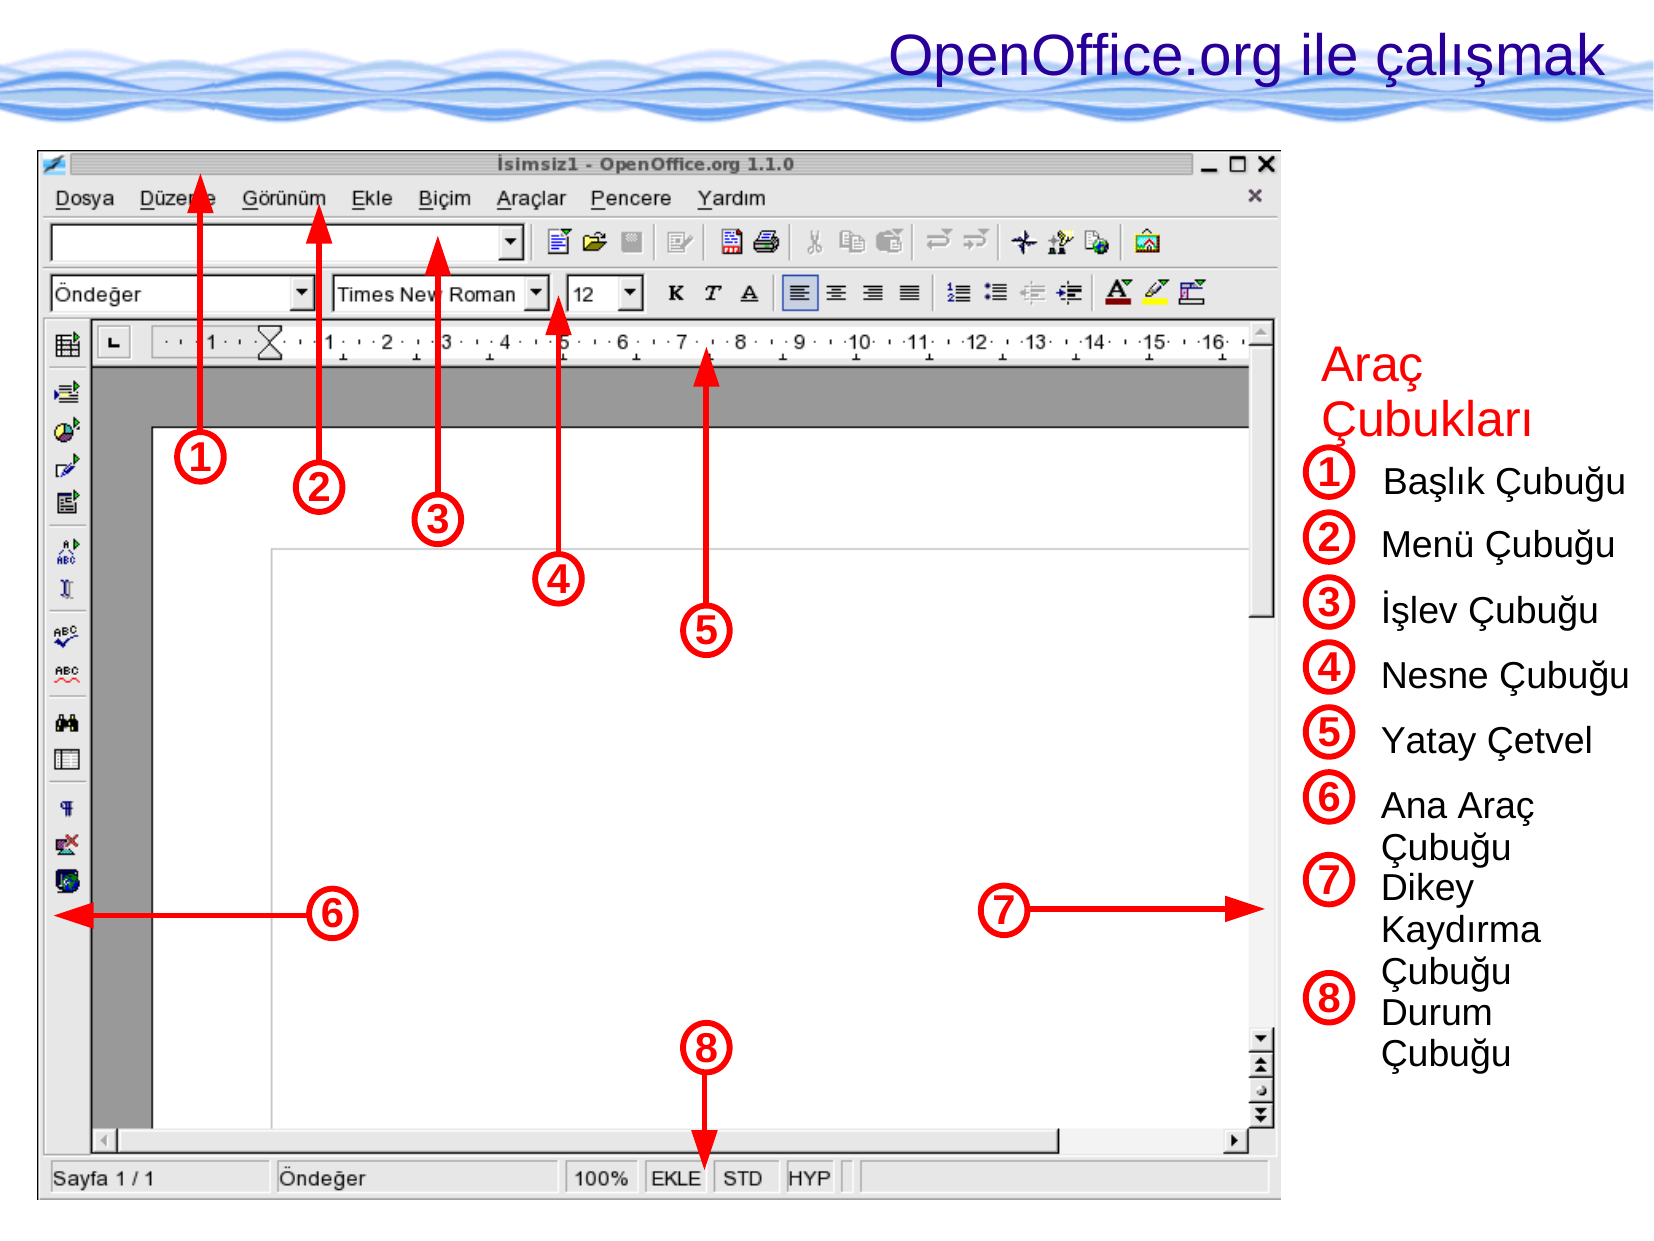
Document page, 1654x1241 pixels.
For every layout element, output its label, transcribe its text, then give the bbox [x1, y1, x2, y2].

text_box 3 [414, 494, 462, 545]
text_box OpenOffice.org ile çalışmak [587, 15, 1654, 96]
text_box 6 [1305, 772, 1353, 822]
text_box Ana Araç Çubuğu [1366, 776, 1654, 876]
text_box 2 [1305, 512, 1353, 562]
text_box Durum Çubuğu [1366, 983, 1637, 1083]
text_box 7 [980, 885, 1028, 936]
text_box 2 [295, 462, 343, 512]
text_box 5 [683, 605, 730, 656]
picture [37, 150, 1281, 1200]
text_box 4 [535, 554, 582, 604]
text_box 1 [1305, 447, 1353, 497]
text_box 4 [1305, 642, 1353, 692]
text_box 8 [683, 1022, 730, 1073]
text_box 5 [1305, 707, 1353, 757]
text_box 7 [1305, 854, 1353, 905]
text_box Menü Çubuğu [1366, 516, 1637, 574]
text_box Nesne Çubuğu [1366, 646, 1654, 704]
text_box Yatay Çetvel [1366, 711, 1637, 769]
text_box 3 [1305, 577, 1353, 627]
text_box Araç Çubukları [1306, 328, 1636, 455]
text_box 8 [1305, 972, 1353, 1023]
text_box Dikey Kaydırma Çubuğu [1366, 859, 1637, 983]
text_box 1 [177, 432, 224, 482]
picture [0, 41, 1654, 129]
text_box Başlık Çubuğu [1368, 453, 1654, 511]
text_box İşlev Çubuğu [1366, 581, 1637, 639]
text_box 6 [309, 888, 356, 939]
